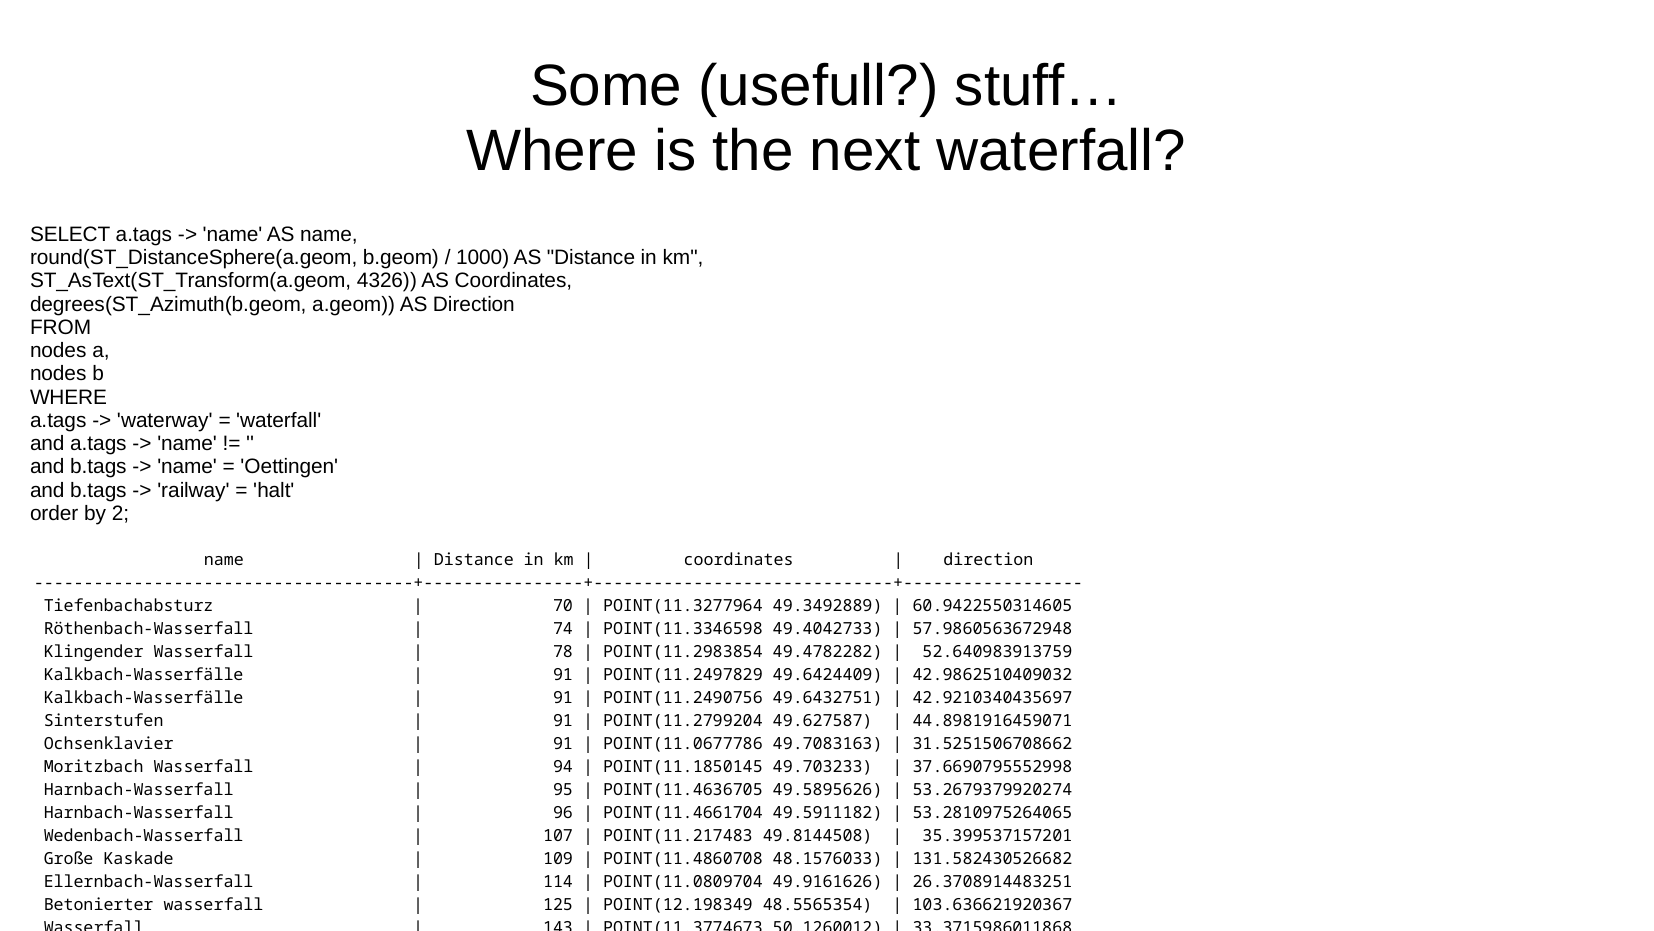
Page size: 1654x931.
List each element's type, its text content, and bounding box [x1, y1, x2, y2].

text_box name | Distance in km | coordinates | direction --------------------------------------+----------------+------------------------------+------------------ Tiefenbachabsturz | 70 | POINT(11.3277964 49.3492889) | 60.9422550314605 Röthenbach-Wasserfall | 74 | POINT(11.3346598 49.4042733) | 57.9860563672948 Klingender Wasserfall | 78 | POINT(11.2983854 49.4782282) | 52.640983913759 Kalkbach-Wasserfälle | 91 | POINT(11.2497829 49.6424409) | 42.9862510409032 Kalkbach-Wasserfälle | 91 | POINT(11.2490756 49.6432751) | 42.9210340435697 Sinterstufen | 91 | POINT(11.2799204 49.627587) | 44.8981916459071 Ochsenklavier | 91 | POINT(11.0677786 49.7083163) | 31.5251506708662 Moritzbach Wasserfall | 94 | POINT(11.1850145 49.703233) | 37.6690795552998 Harnbach-Wasserfall | 95 | POINT(11.4636705 49.5895626) | 53.2679379920274 Harnbach-Wasserfall | 96 | POINT(11.4661704 49.5911182) | 53.2810975264065 Wedenbach-Wasserfall | 107 | POINT(11.217483 49.8144508) | 35.399537157201 Große Kaskade | 109 | POINT(11.4860708 48.1576033) | 131.582430526682 Ellernbach-Wasserfall | 114 | POINT(11.0809704 49.9161626) | 26.3708914483251 Betonierter wasserfall | 125 | POINT(12.198349 48.5565354) | 103.636621920367 Wasserfall | 143 | POINT(11.3774673 50.1260012) | 33.3715986011868 Schleierfälle | 144 | POINT(10.9864347 47.6753641) | 163.033585739769 Pfersag-Wasserfall | 144 | POINT(11.2613916 50.1699689) | 28.3831474296451 [19, 540, 1621, 931]
title Some (usefull?) stuff… Where is the next waterfall? [82, 15, 1571, 221]
subtitle SELECT a.tags -> 'name' AS name, round(ST_DistanceSphere(a.geom, b.geom) / 1000) AS "Distance in km", ST_AsText(ST_Transform(a.geom, 4326)) AS Coordinates, degrees(ST_Azimuth(b.geom, a.geom)) AS Direction FROM nodes a, nodes b WHERE a.tags -> 'waterway' = 'waterfall' and a.tags -> 'name' != '' and b.tags -> 'name' = 'Oettingen' and b.tags -> 'railway' = 'halt' order by 2; [30, 222, 1636, 526]
